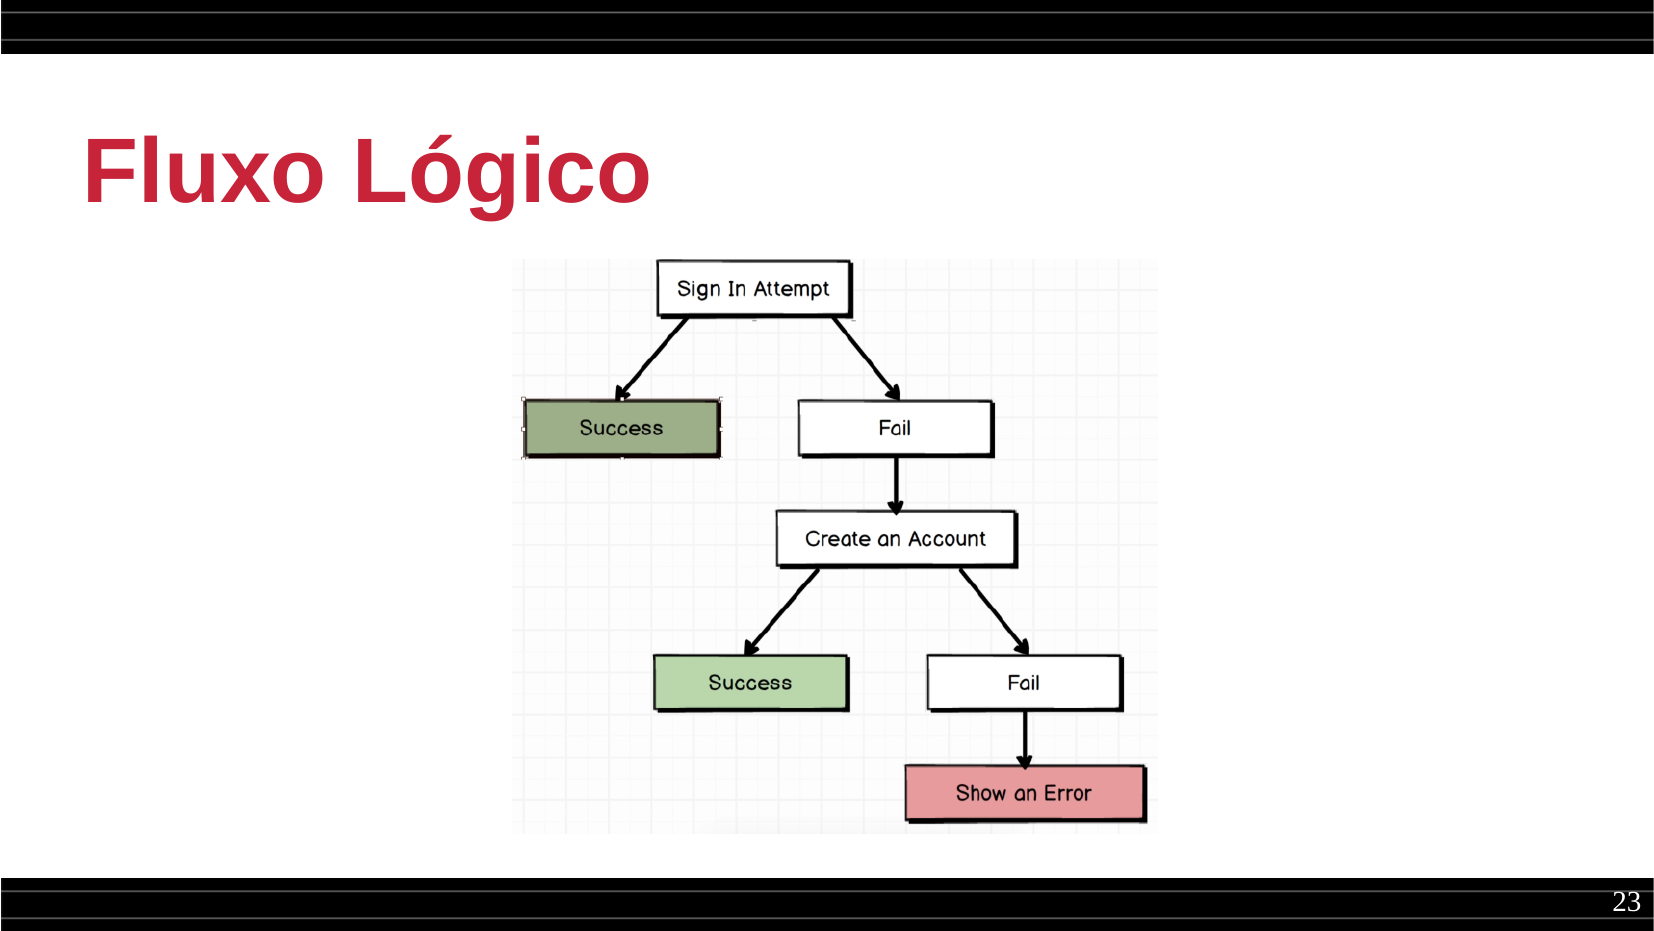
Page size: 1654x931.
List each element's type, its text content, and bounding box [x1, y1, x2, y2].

picture [1, 0, 1654, 54]
picture [512, 259, 1158, 834]
picture [1, 878, 1654, 931]
title Fluxo Lógico [82, 92, 1571, 249]
